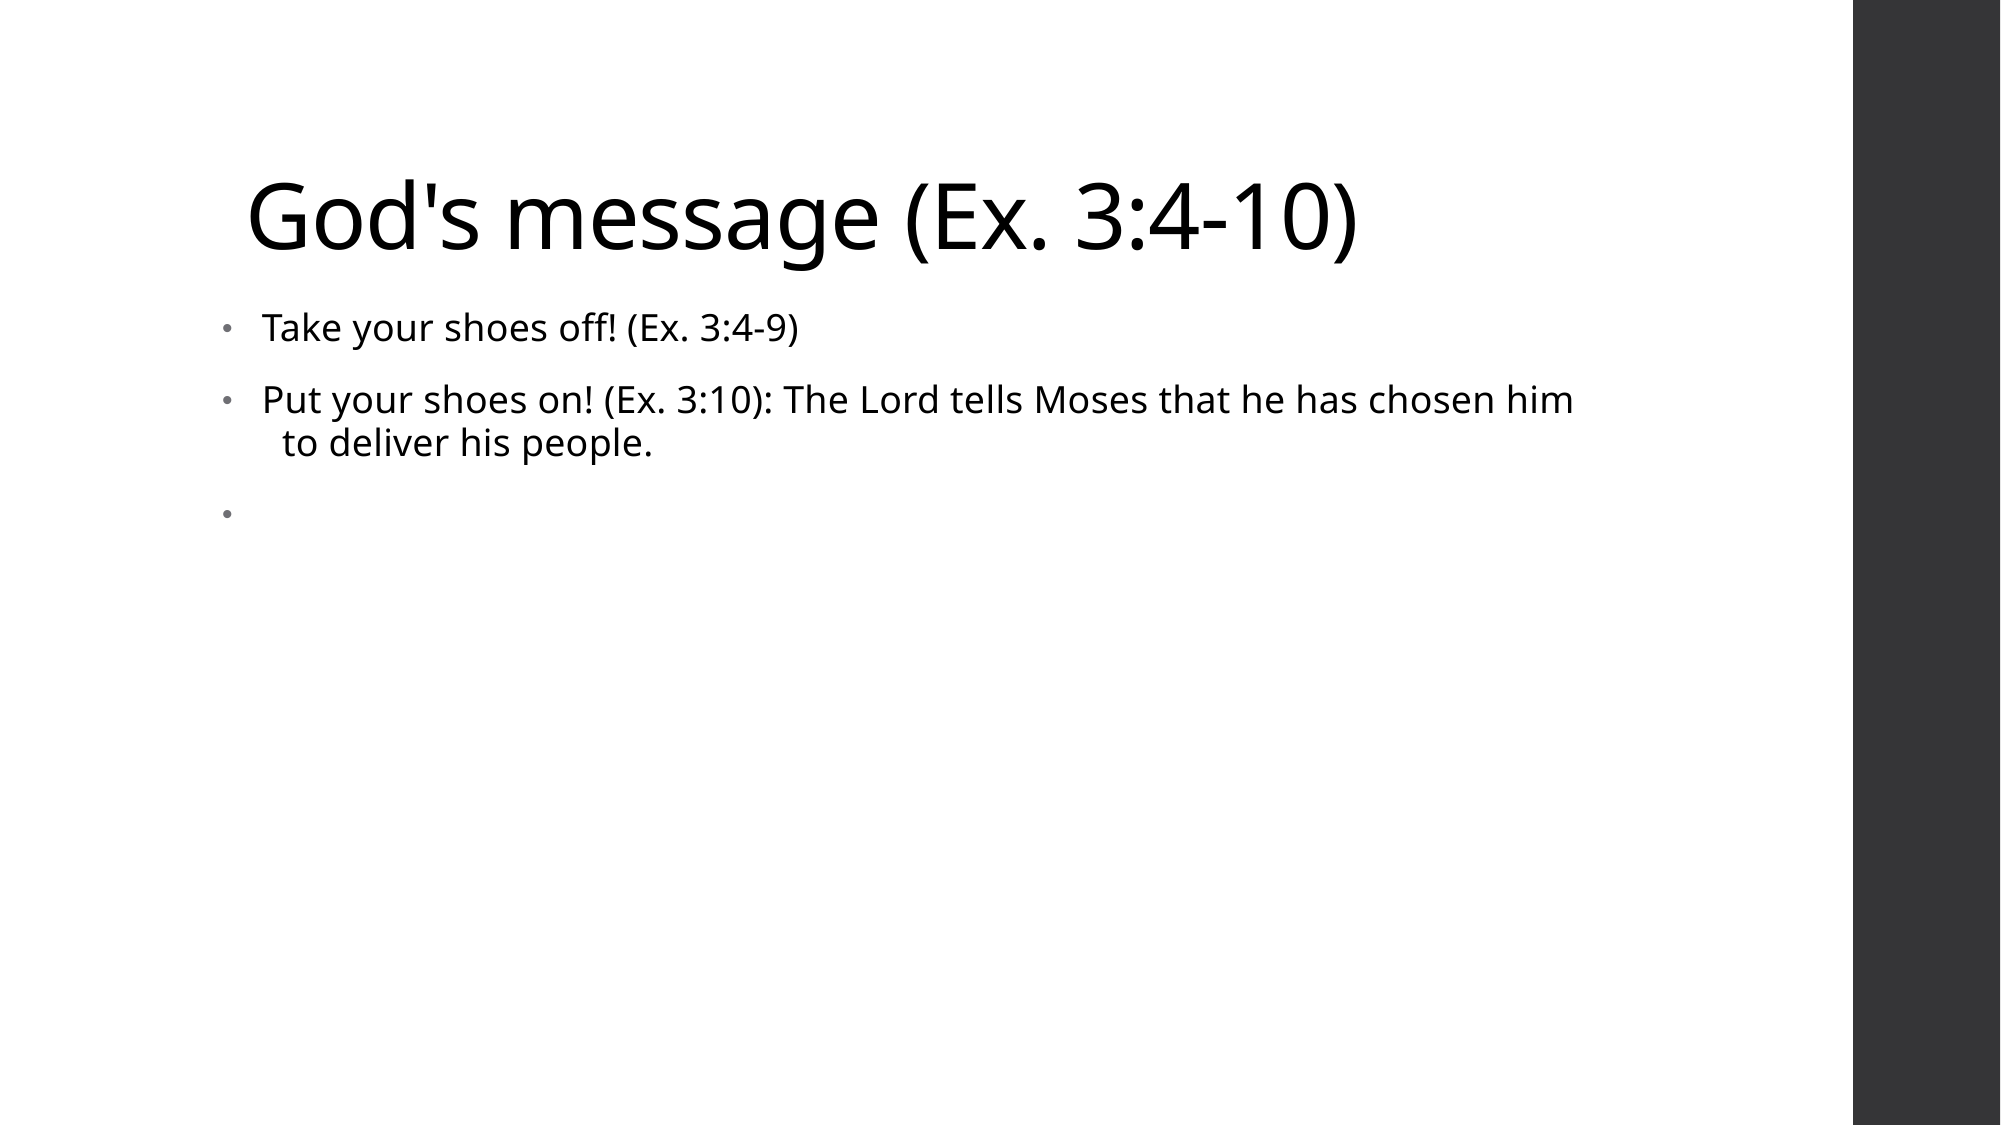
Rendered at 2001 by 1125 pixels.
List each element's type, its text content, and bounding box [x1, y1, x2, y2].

title God's message (Ex. 3:4-10) [206, 60, 1797, 278]
list Take your shoes off! (Ex. 3:4-9) Put your shoes on! (Ex. 3:10): The Lord tells Moses that he has chosen him to deliver his people. [206, 299, 1617, 1014]
